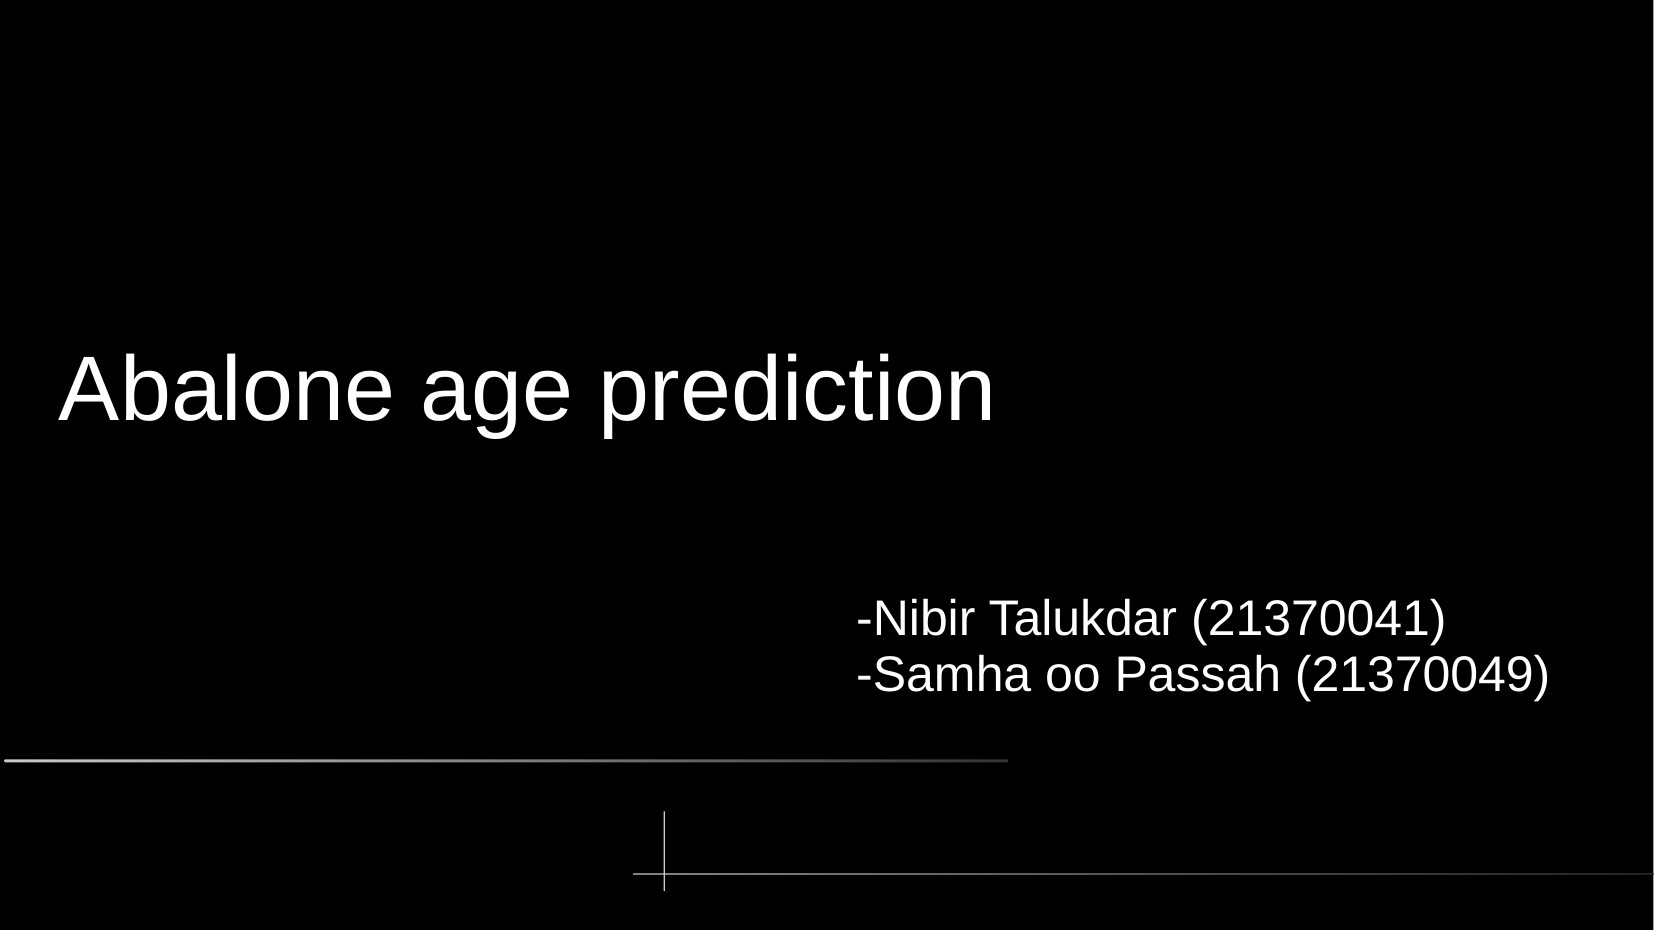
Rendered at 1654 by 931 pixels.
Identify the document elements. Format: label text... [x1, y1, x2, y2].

title Abalone age prediction [59, 334, 1536, 443]
title -Nibir Talukdar (21370041) -Samha oo Passah (21370049) [856, 590, 1595, 703]
